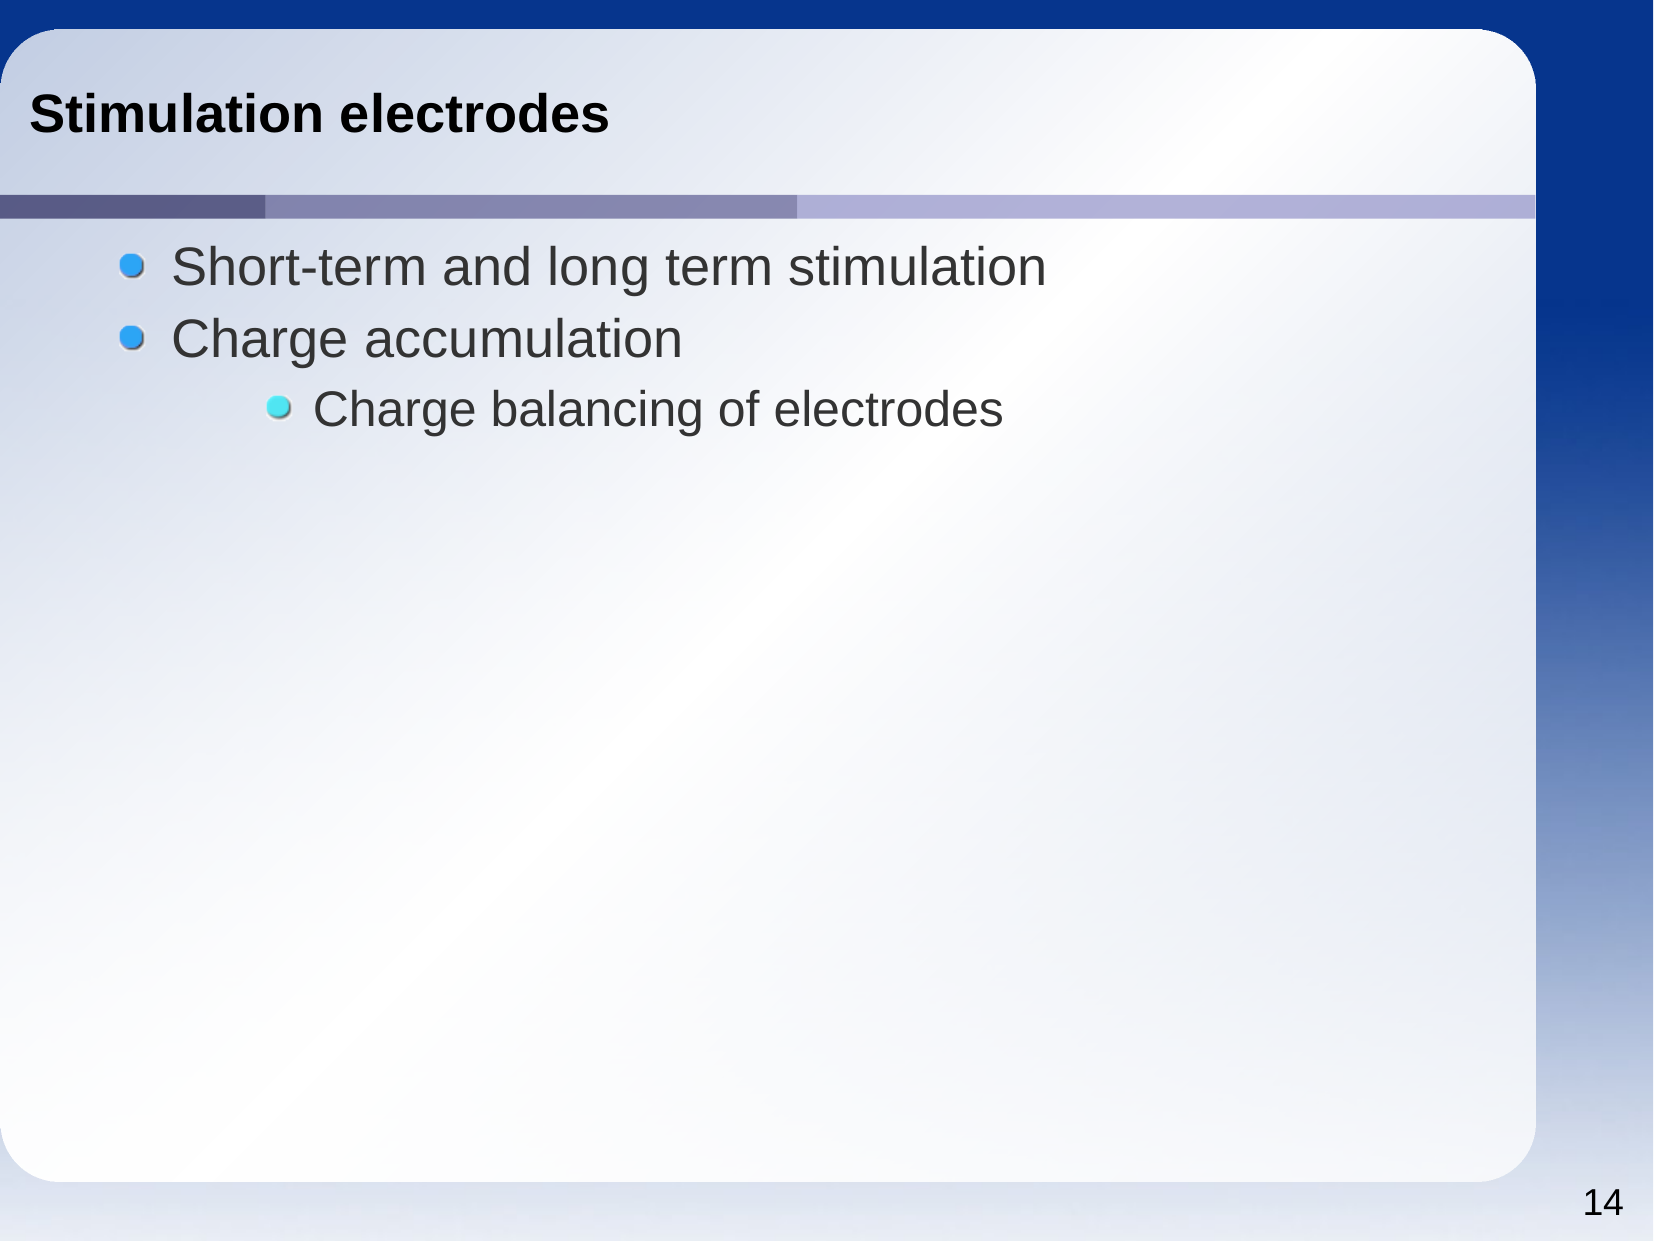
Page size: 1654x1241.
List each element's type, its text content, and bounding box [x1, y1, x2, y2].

picture [0, 0, 1654, 1241]
title Stimulation electrodes [29, 49, 1506, 178]
list Short-term and long term stimulation Charge accumulation Charge balancing of electrodes [29, 236, 1506, 1152]
